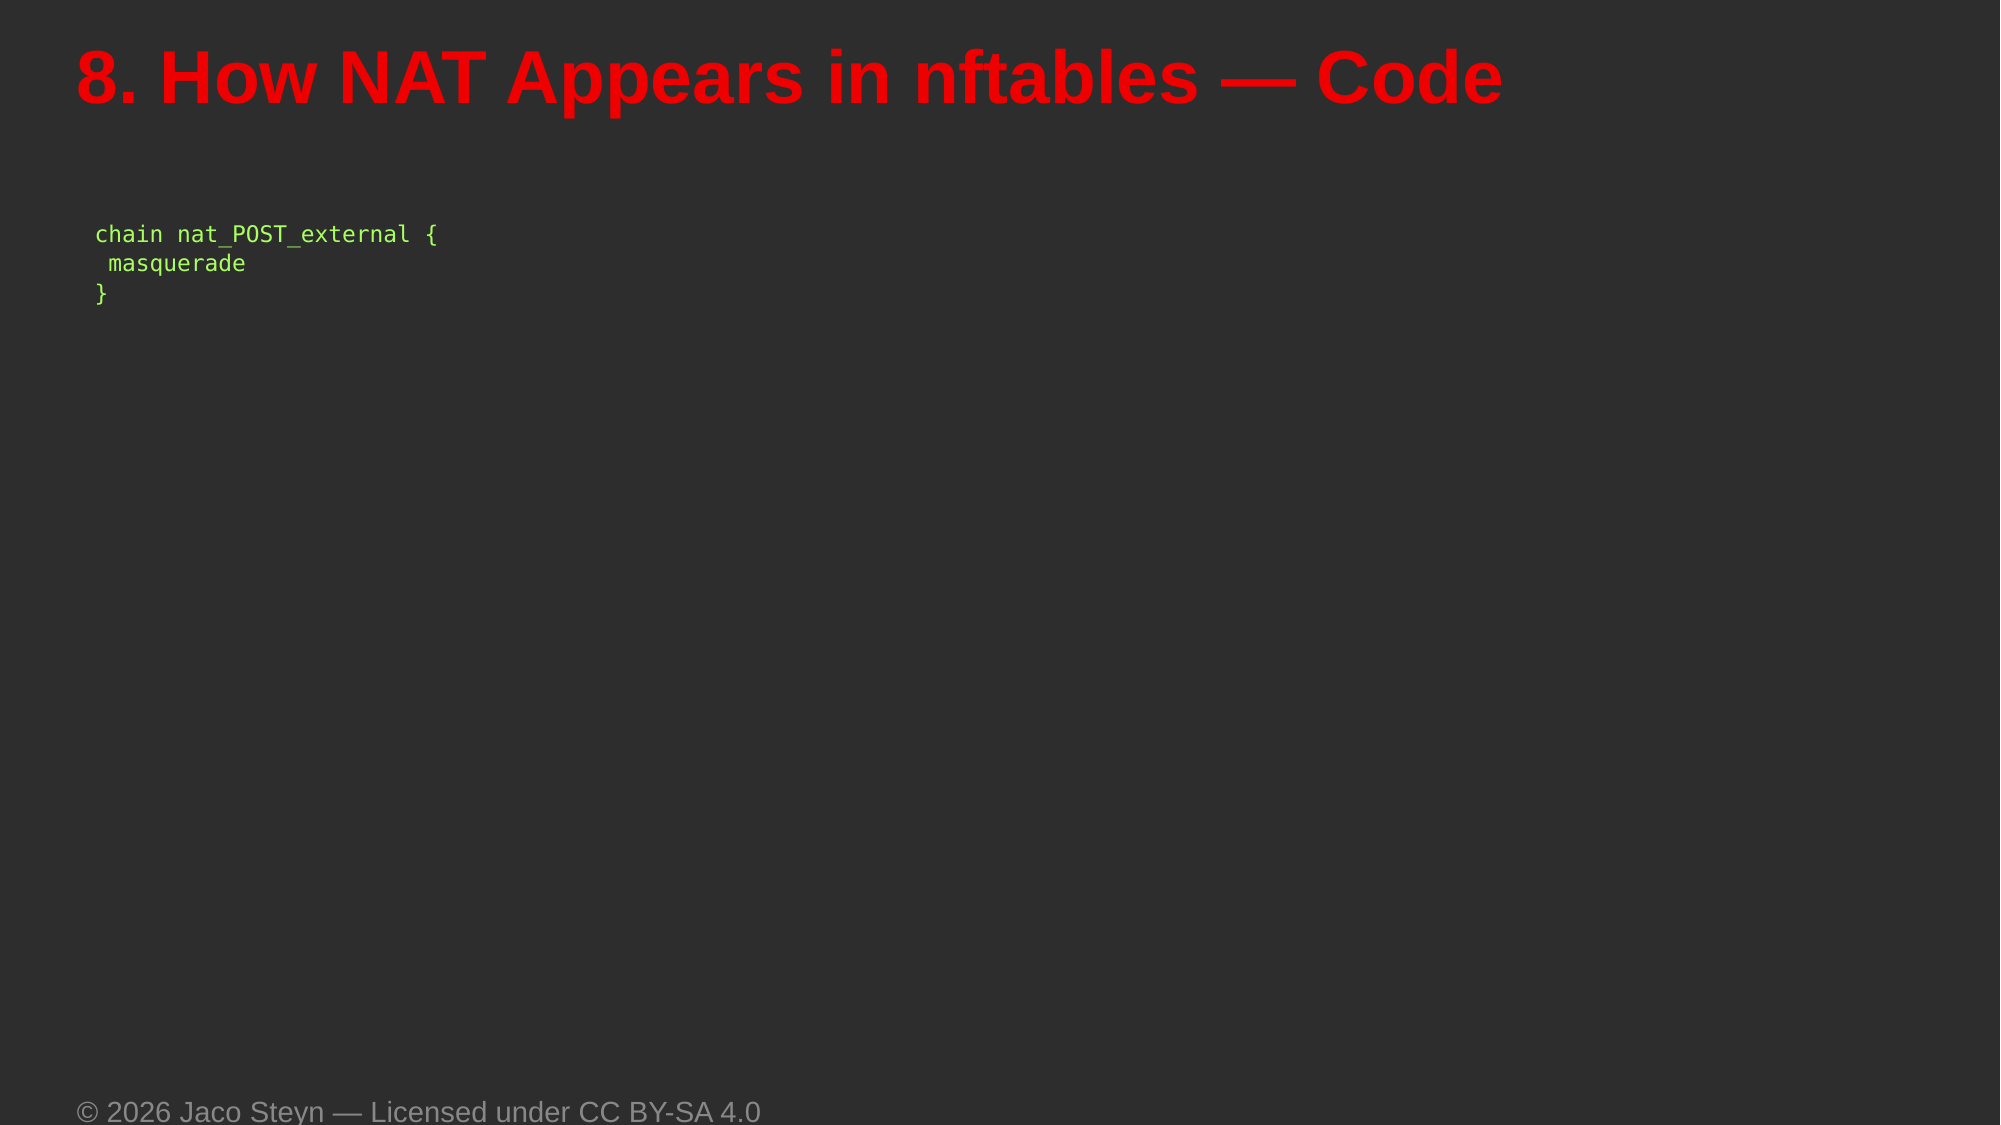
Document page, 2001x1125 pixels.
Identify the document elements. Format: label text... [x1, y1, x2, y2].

text_box 8. How NAT Appears in nftables — Code [59, 23, 1942, 178]
text_box © 2026 Jaco Steyn — Licensed under CC BY-SA 4.0 [59, 1083, 1942, 1120]
text_box chain nat_POST_external { masquerade } [59, 194, 1942, 1052]
